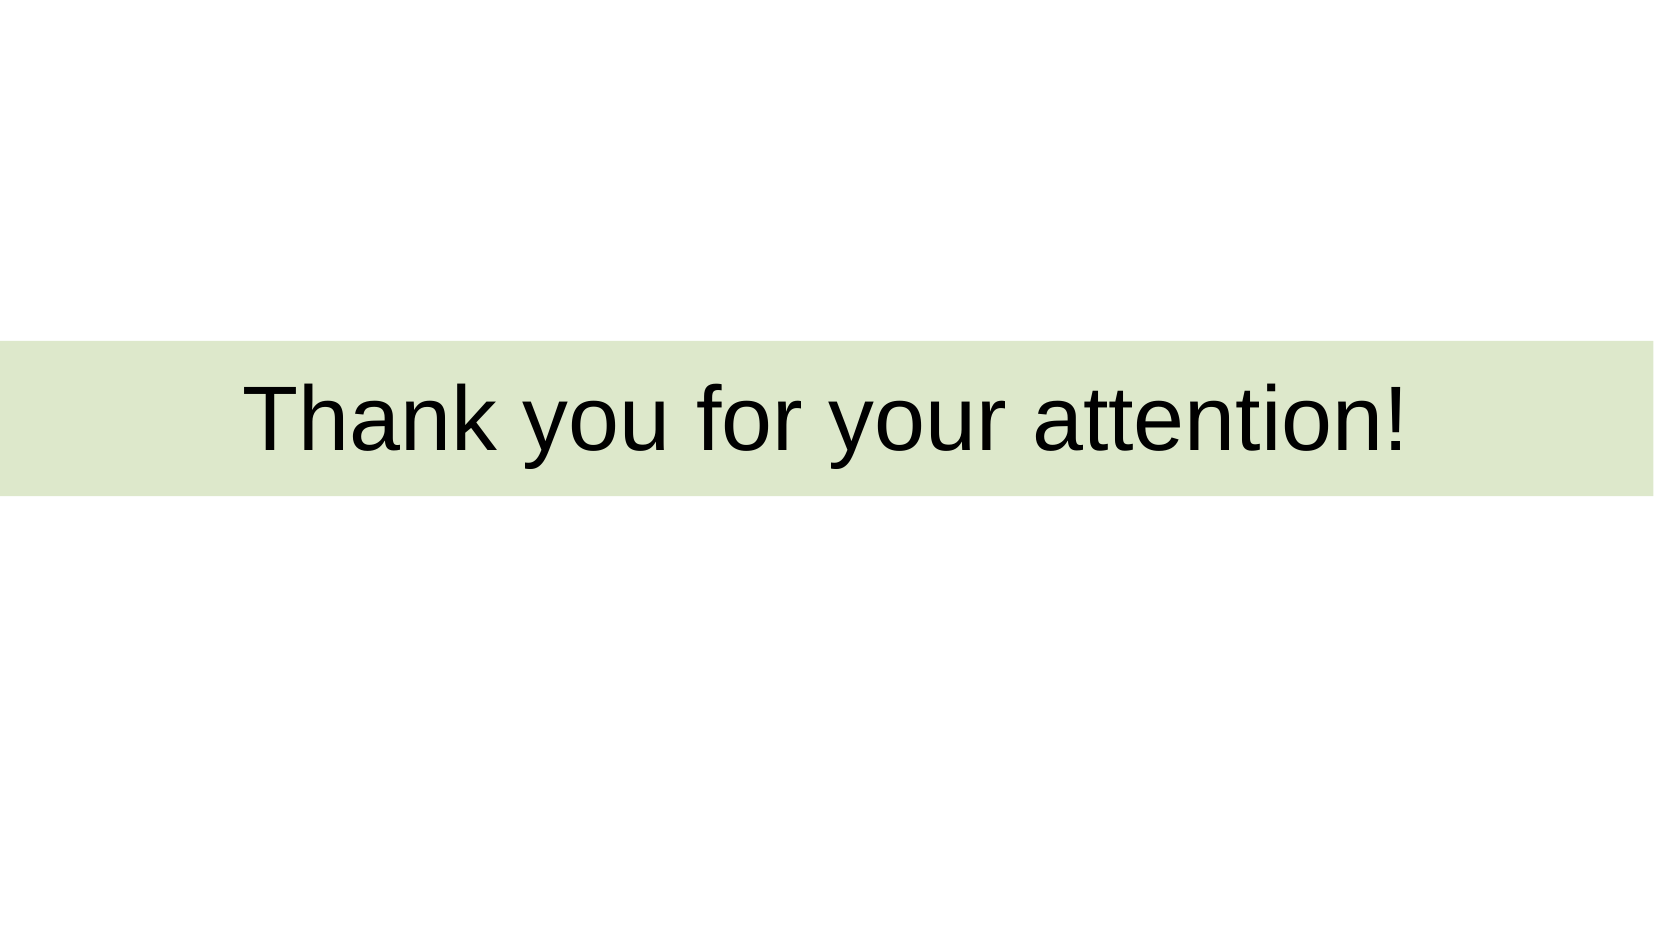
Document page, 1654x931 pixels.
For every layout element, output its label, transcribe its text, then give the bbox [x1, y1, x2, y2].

title Thank you for your attention! [0, 340, 1654, 497]
